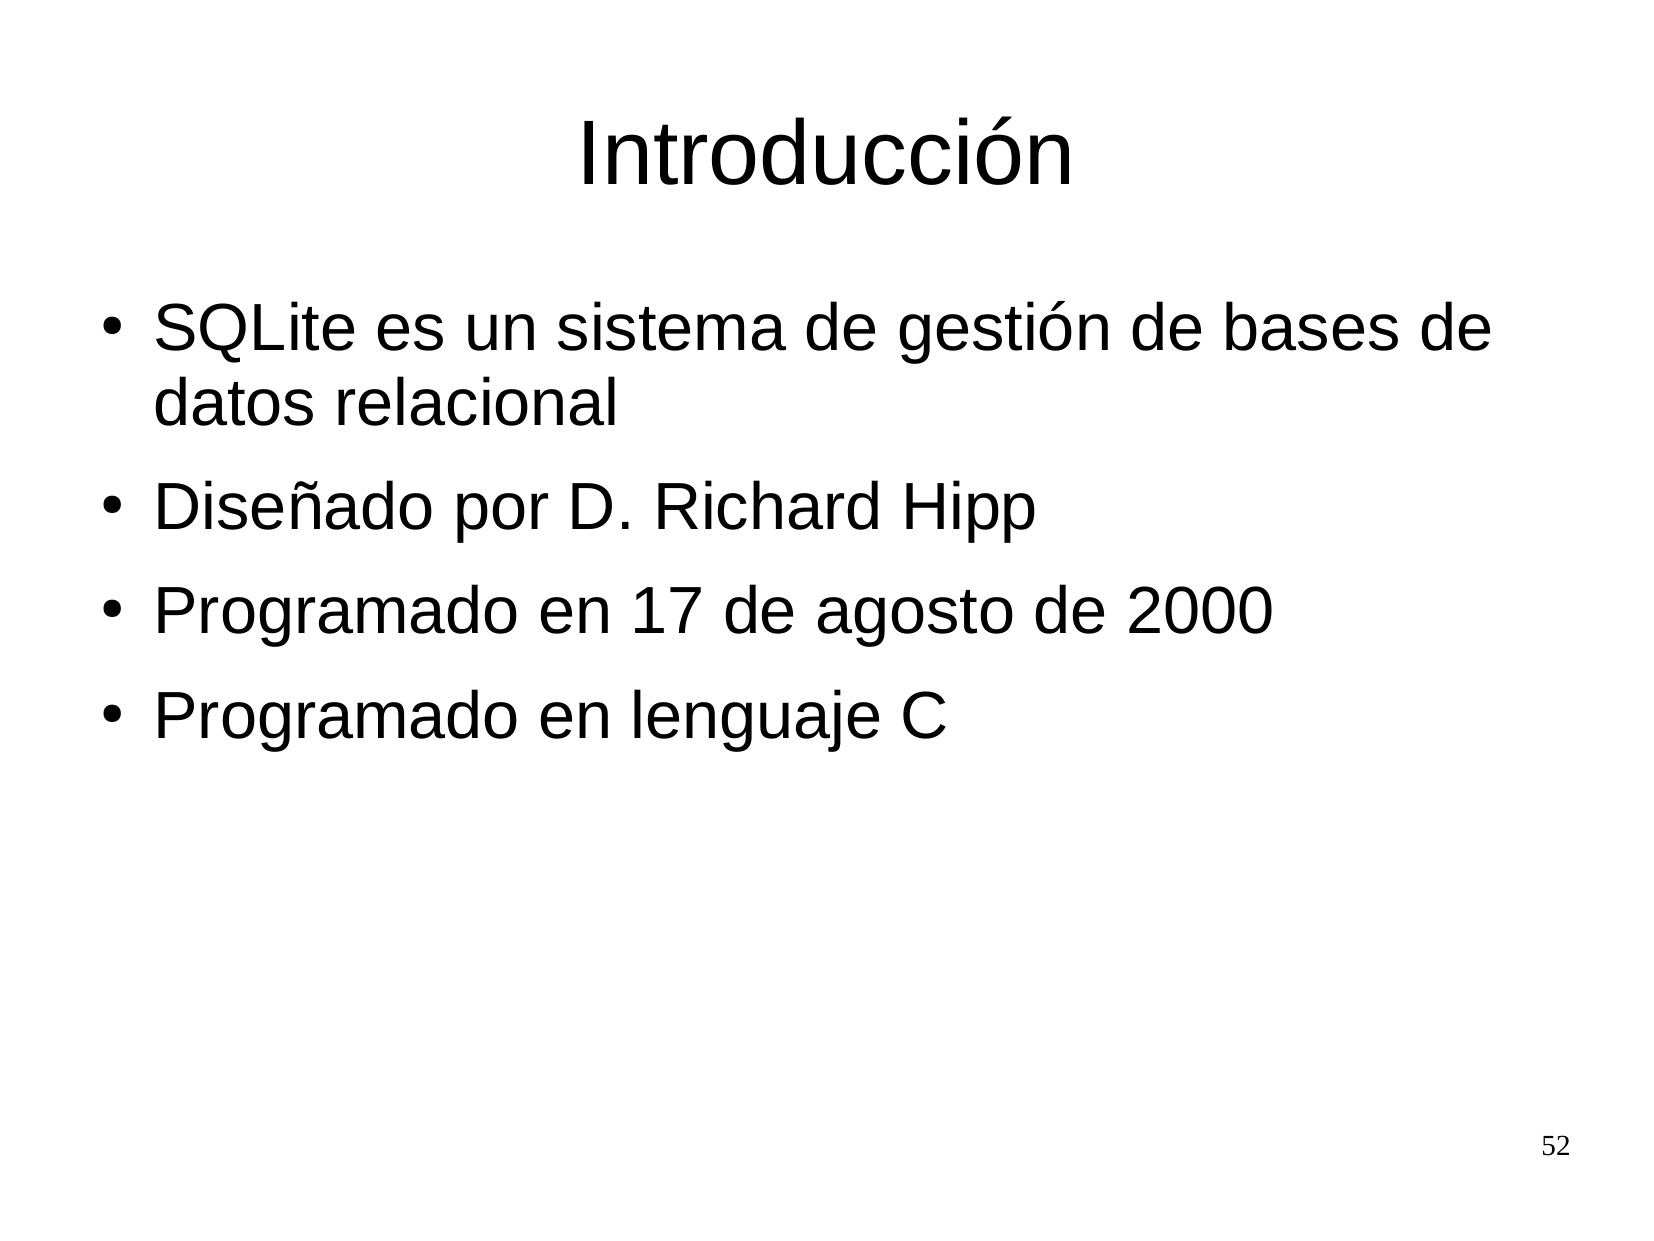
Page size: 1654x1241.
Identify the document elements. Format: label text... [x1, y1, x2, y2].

title Introducción [82, 49, 1571, 257]
list SQLite es un sistema de gestión de bases de datos relacional Diseñado por D. Richard Hipp Programado en 17 de agosto de 2000 Programado en lenguaje C [82, 290, 1538, 1010]
